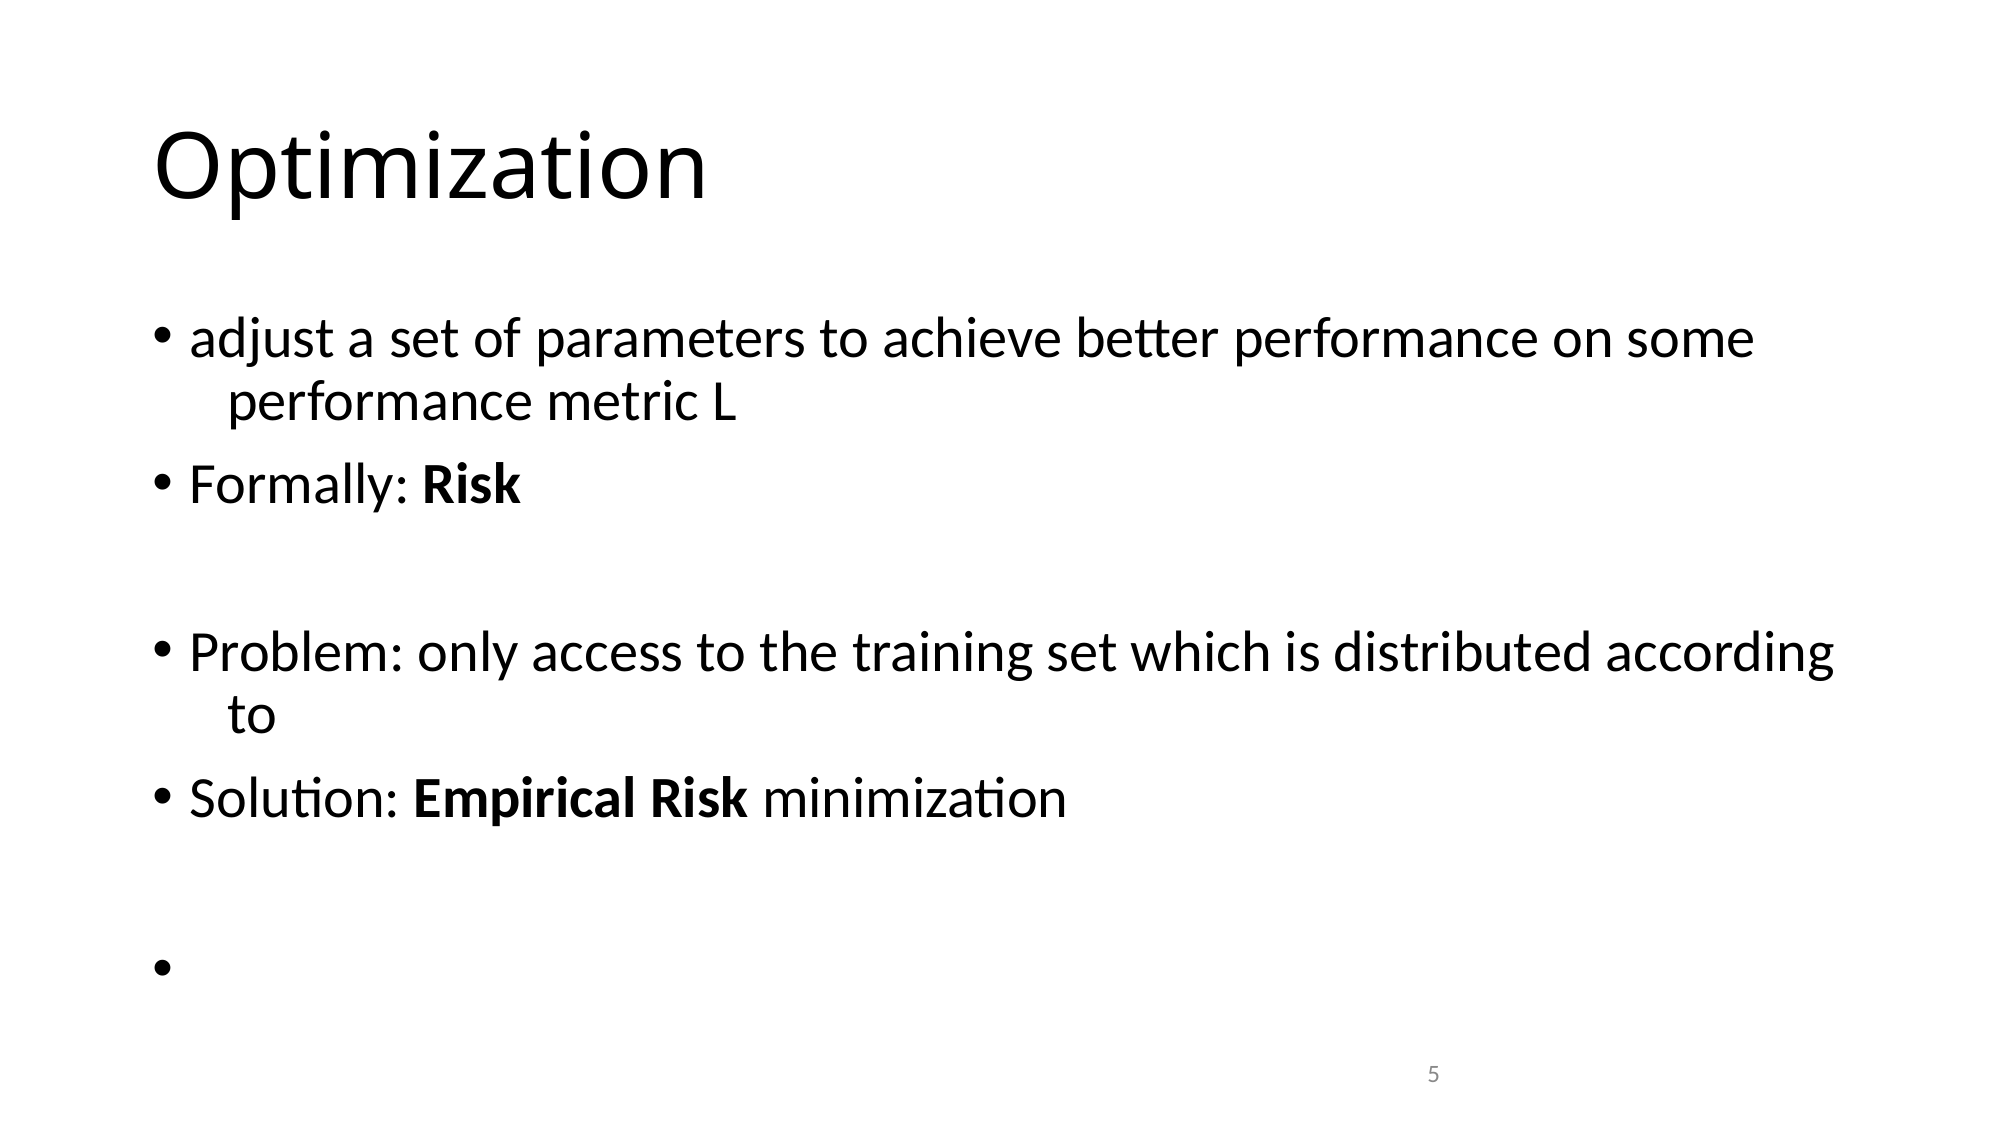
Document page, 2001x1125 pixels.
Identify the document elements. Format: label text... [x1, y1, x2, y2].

text_box [1412, 1042, 1863, 1103]
list adjust a set of parameters to achieve better performance on some performance metric L Formally: Risk Problem: only access to the training set which is distributed according to Solution: Empirical Risk minimization [137, 299, 1863, 1014]
title Optimization [137, 59, 1863, 278]
